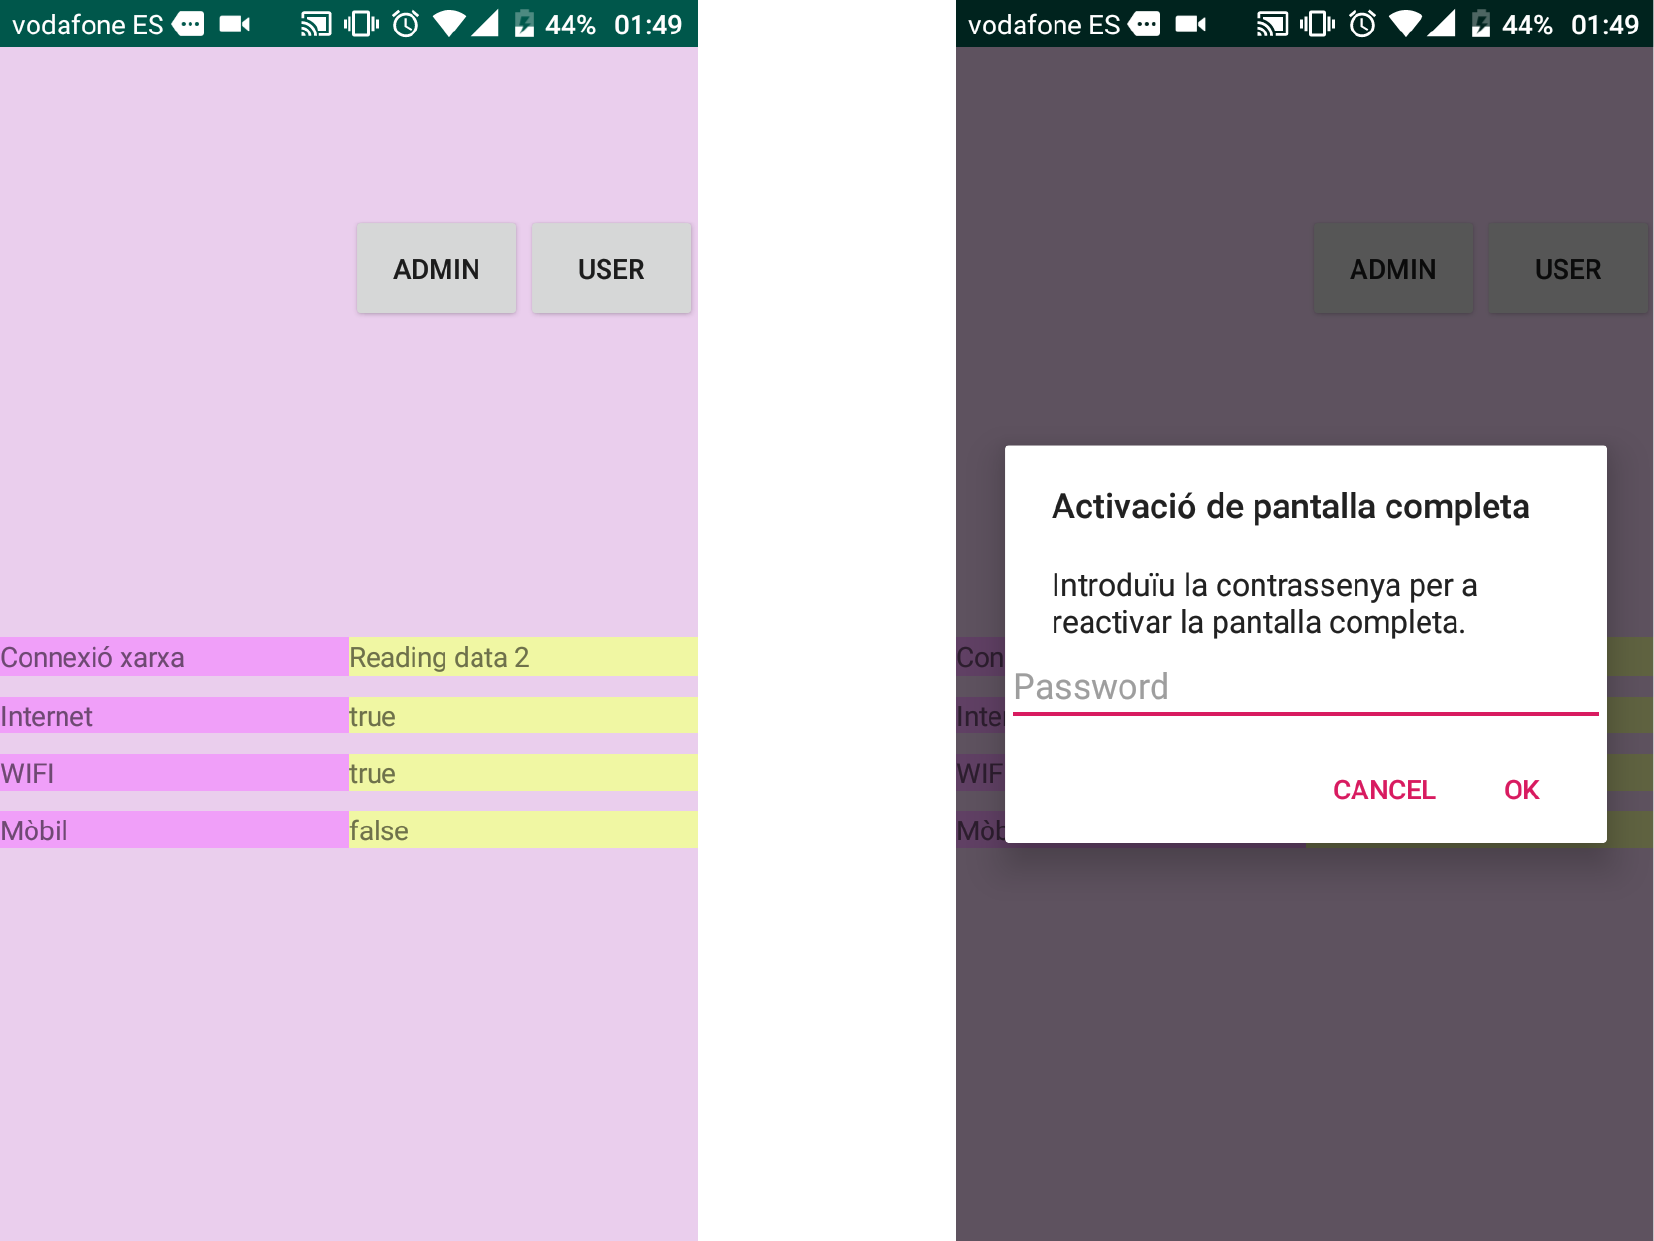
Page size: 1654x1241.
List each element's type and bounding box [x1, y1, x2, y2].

picture [0, 0, 698, 1241]
picture [956, 0, 1654, 1241]
